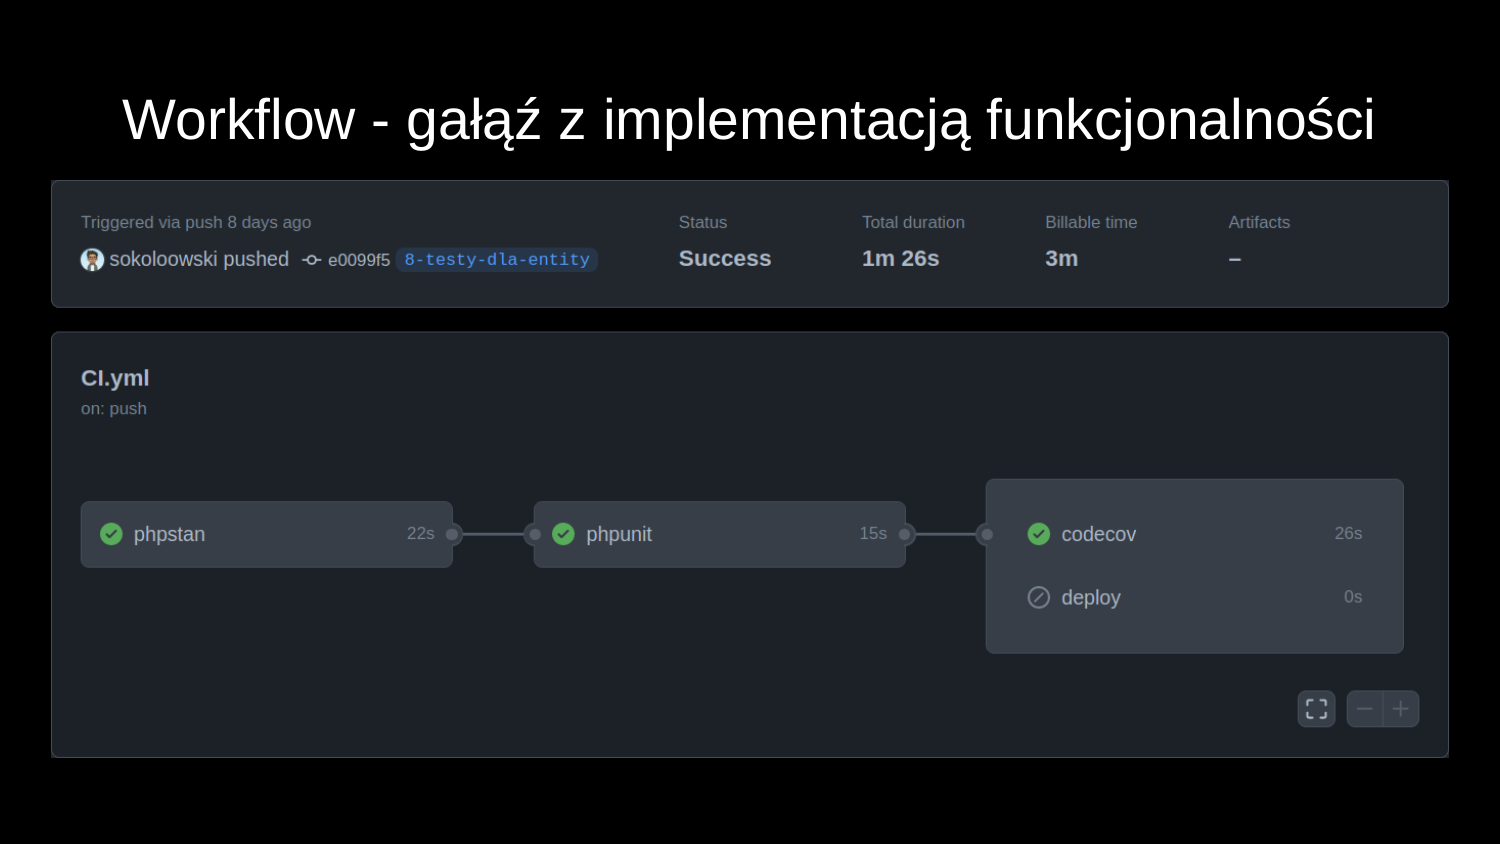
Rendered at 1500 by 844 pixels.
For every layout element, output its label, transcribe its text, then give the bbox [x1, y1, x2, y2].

picture [51, 180, 1449, 759]
title Workflow - gałąź z implementacją funkcjonalności [51, 72, 1449, 167]
